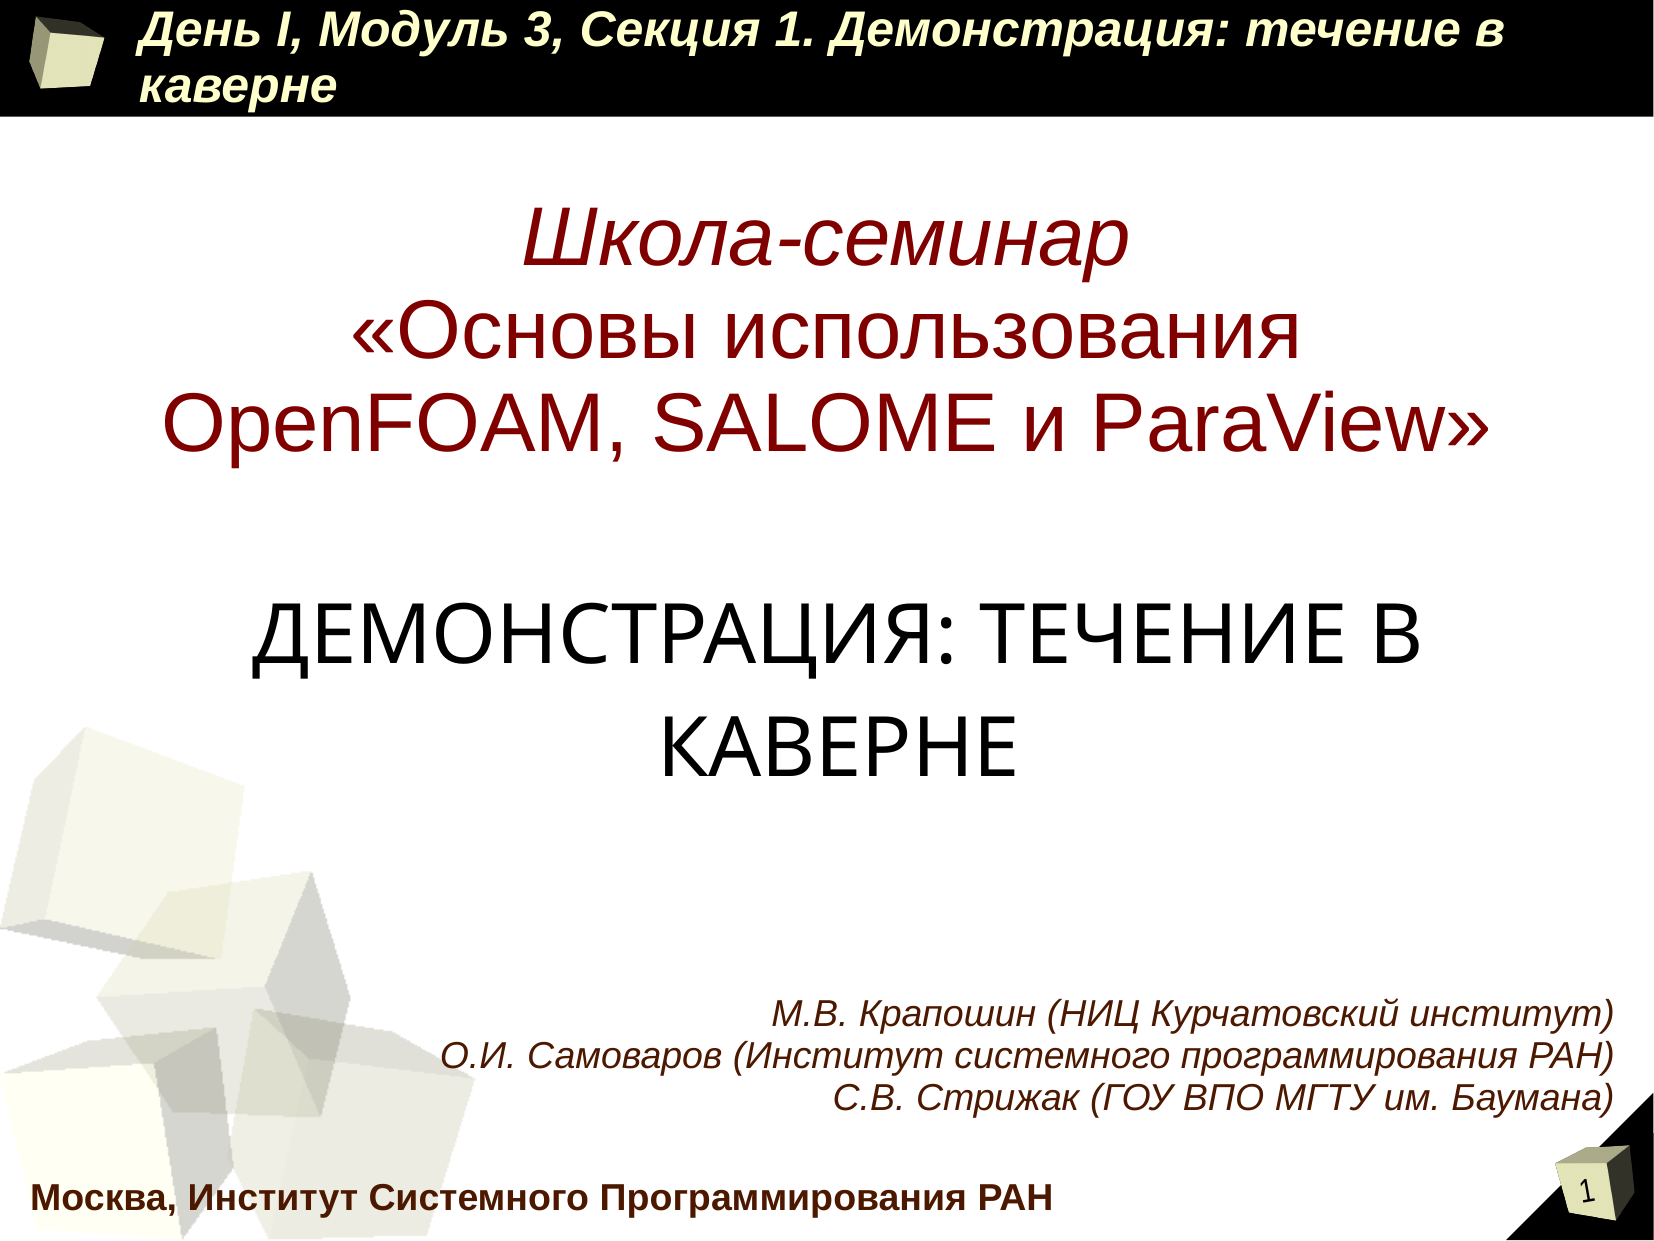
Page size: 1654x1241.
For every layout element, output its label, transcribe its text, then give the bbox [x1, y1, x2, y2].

text_box ДЕМОНСТРАЦИЯ: ТЕЧЕНИЕ В КАВЕРНЕ [88, 566, 1589, 817]
text_box М.В. Крапошин (НИЦ Курчатовский институт) О.И. Самоваров (Институт системного программирования РАН) С.В. Стрижак (ГОУ ВПО МГТУ им. Баумана) [127, 984, 1630, 1176]
picture [464, 1193, 472, 1198]
picture [0, 726, 477, 1241]
text_box Школа-семинар «Основы использования OpenFOAM, SALOME и ParaView» [0, 183, 1654, 473]
